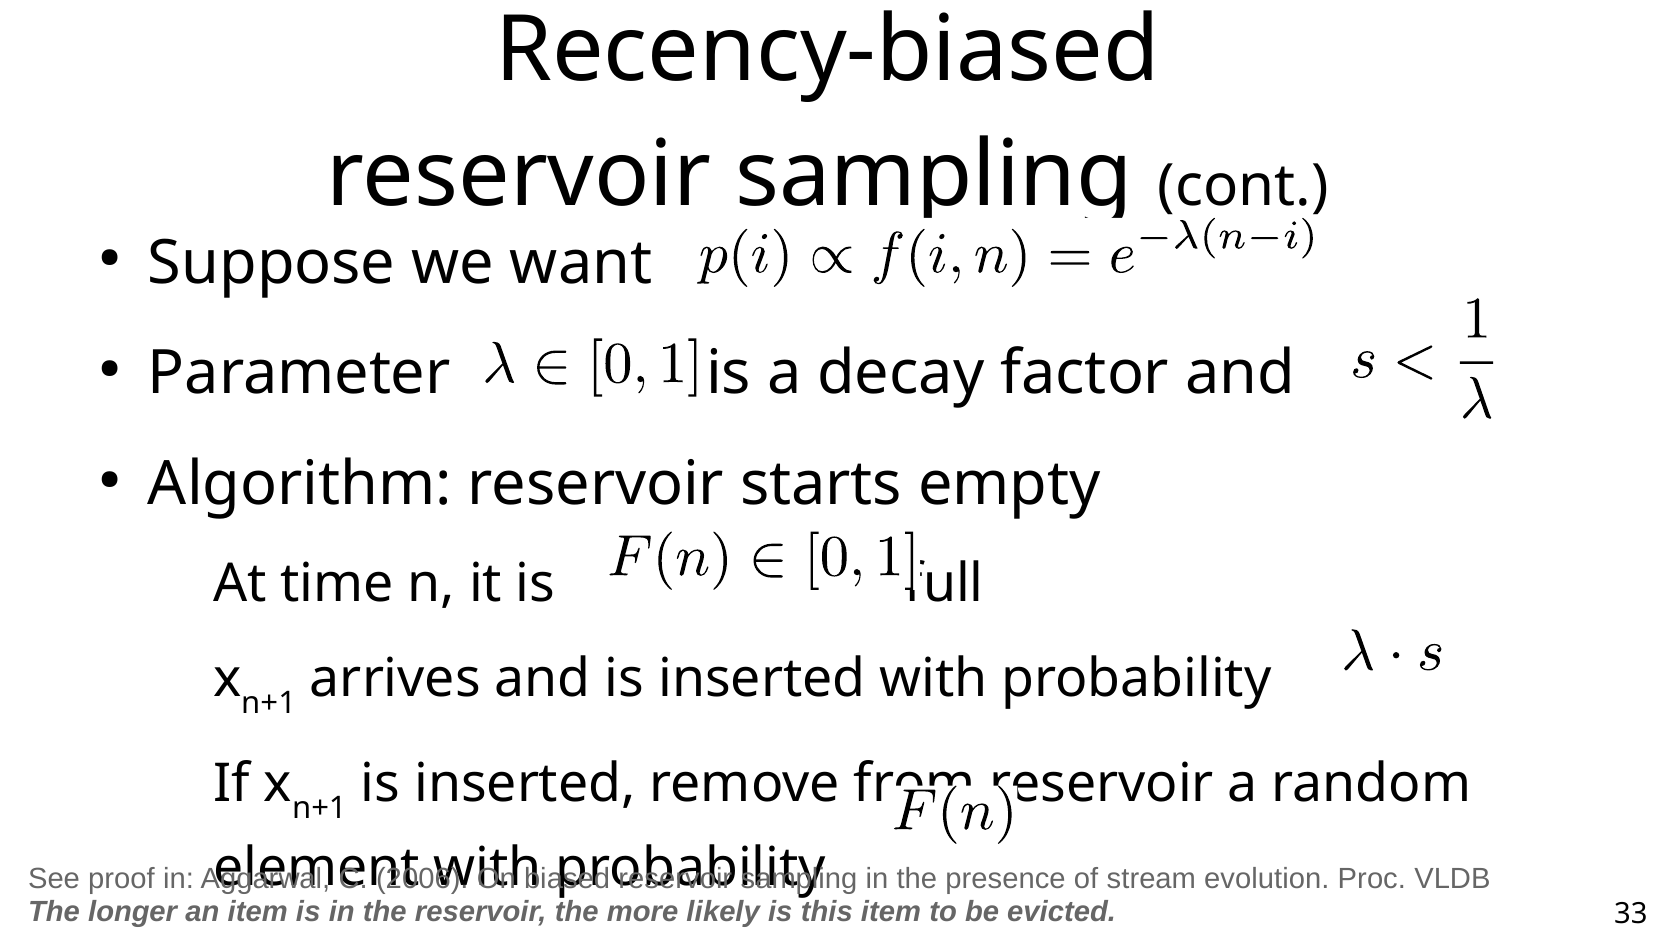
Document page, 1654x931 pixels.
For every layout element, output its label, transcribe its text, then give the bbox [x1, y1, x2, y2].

text_box [891, 785, 1018, 844]
text_box [696, 217, 1318, 287]
text_box See proof in: Aggarwal, C. (2006). On biased reservoir sampling in the presence of stream evolution. Proc. VLDB The longer an item is in the reservoir, the more likely is this item to be evicted. [13, 854, 1602, 931]
text_box [607, 531, 921, 590]
text_box [1350, 298, 1494, 419]
title Recency-biased reservoir sampling (cont.) [6, 0, 1650, 220]
text_box [1341, 629, 1445, 671]
list Suppose we want Parameter is a decay factor and Algorithm: reservoir starts empty At time n, it is full xn+1 arrives and is inserted with probability If xn+1 is inserted, remove from reservoir a random element with probability [82, 217, 1571, 854]
text_box [482, 338, 704, 397]
